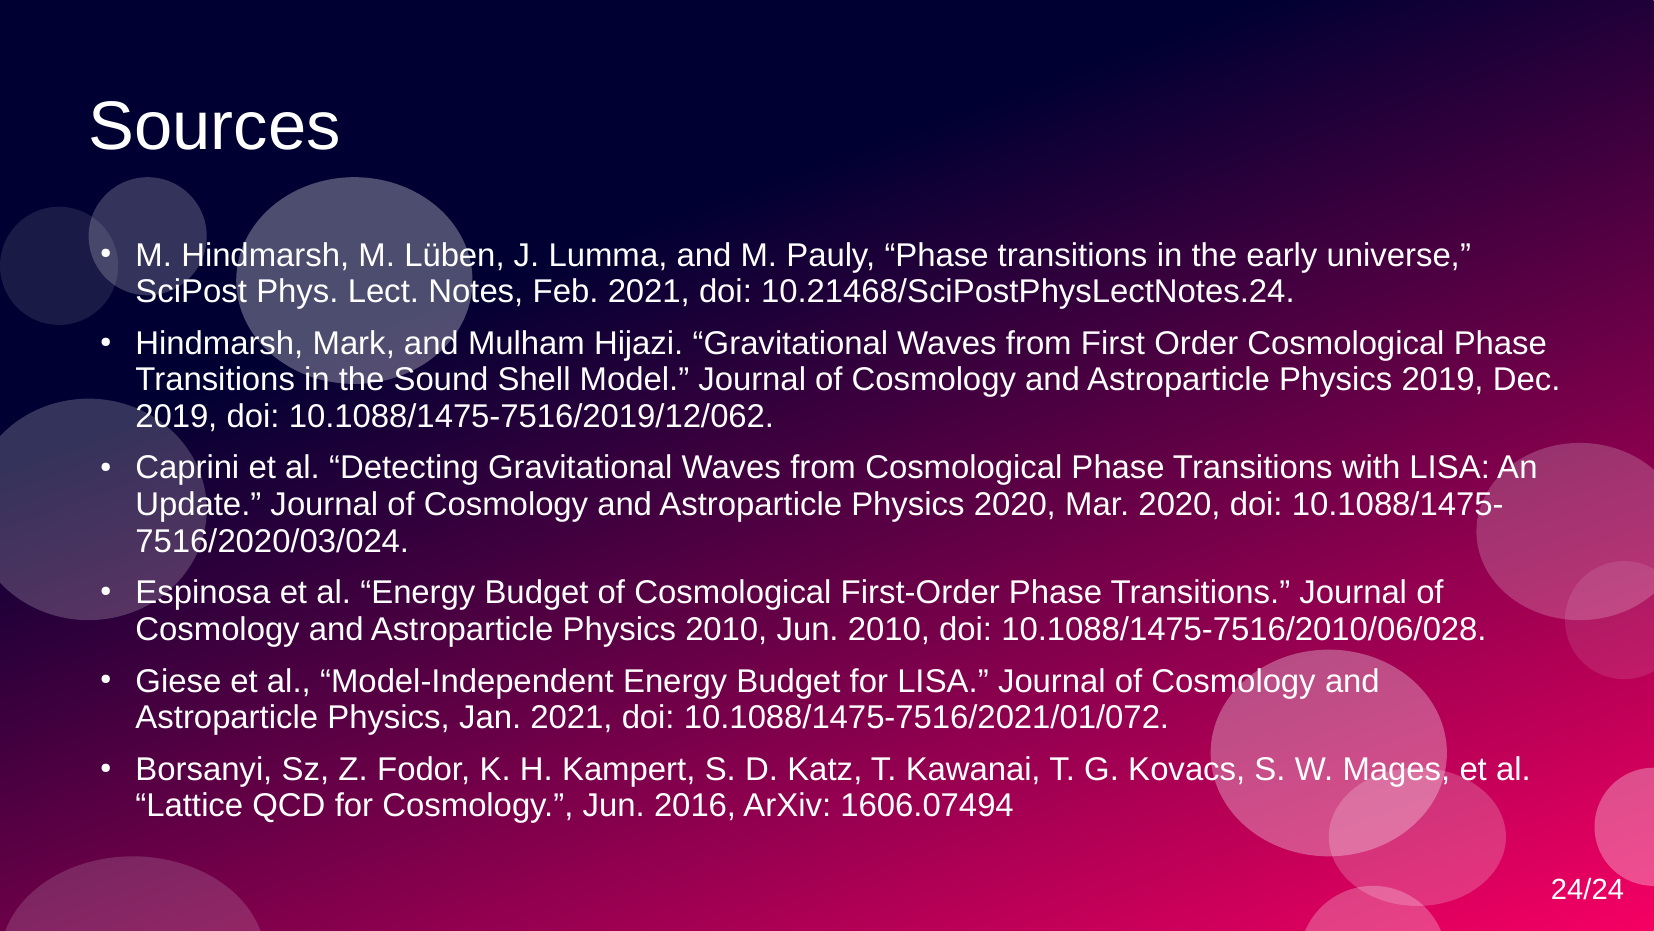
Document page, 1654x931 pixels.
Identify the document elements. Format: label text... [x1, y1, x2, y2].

list M. Hindmarsh, M. Lüben, J. Lumma, and M. Pauly, “Phase transitions in the early universe,” SciPost Phys. Lect. Notes, Feb. 2021, doi: 10.21468/SciPostPhysLectNotes.24. Hindmarsh, Mark, and Mulham Hijazi. “Gravitational Waves from First Order Cosmological Phase Transitions in the Sound Shell Model.” Journal of Cosmology and Astroparticle Physics 2019, Dec. 2019, doi: 10.1088/1475-7516/2019/12/062. Caprini et al. “Detecting Gravitational Waves from Cosmological Phase Transitions with LISA: An Update.” Journal of Cosmology and Astroparticle Physics 2020, Mar. 2020, doi: 10.1088/1475-7516/2020/03/024. Espinosa et al. “Energy Budget of Cosmological First-Order Phase Transitions.” Journal of Cosmology and Astroparticle Physics 2010, Jun. 2010, doi: 10.1088/1475-7516/2010/06/028. Giese et al., “Model-Independent Energy Budget for LISA.” Journal of Cosmology and Astroparticle Physics, Jan. 2021, doi: 10.1088/1475-7516/2021/01/072. Borsanyi, Sz, Z. Fodor, K. H. Kampert, S. D. Katz, T. Kawanai, T. G. Kovacs, S. W. Mages, et al. “Lattice QCD for Cosmology.”, Jun. 2016, ArXiv: 1606.07494 [88, 236, 1565, 827]
title Sources [88, 44, 1565, 207]
